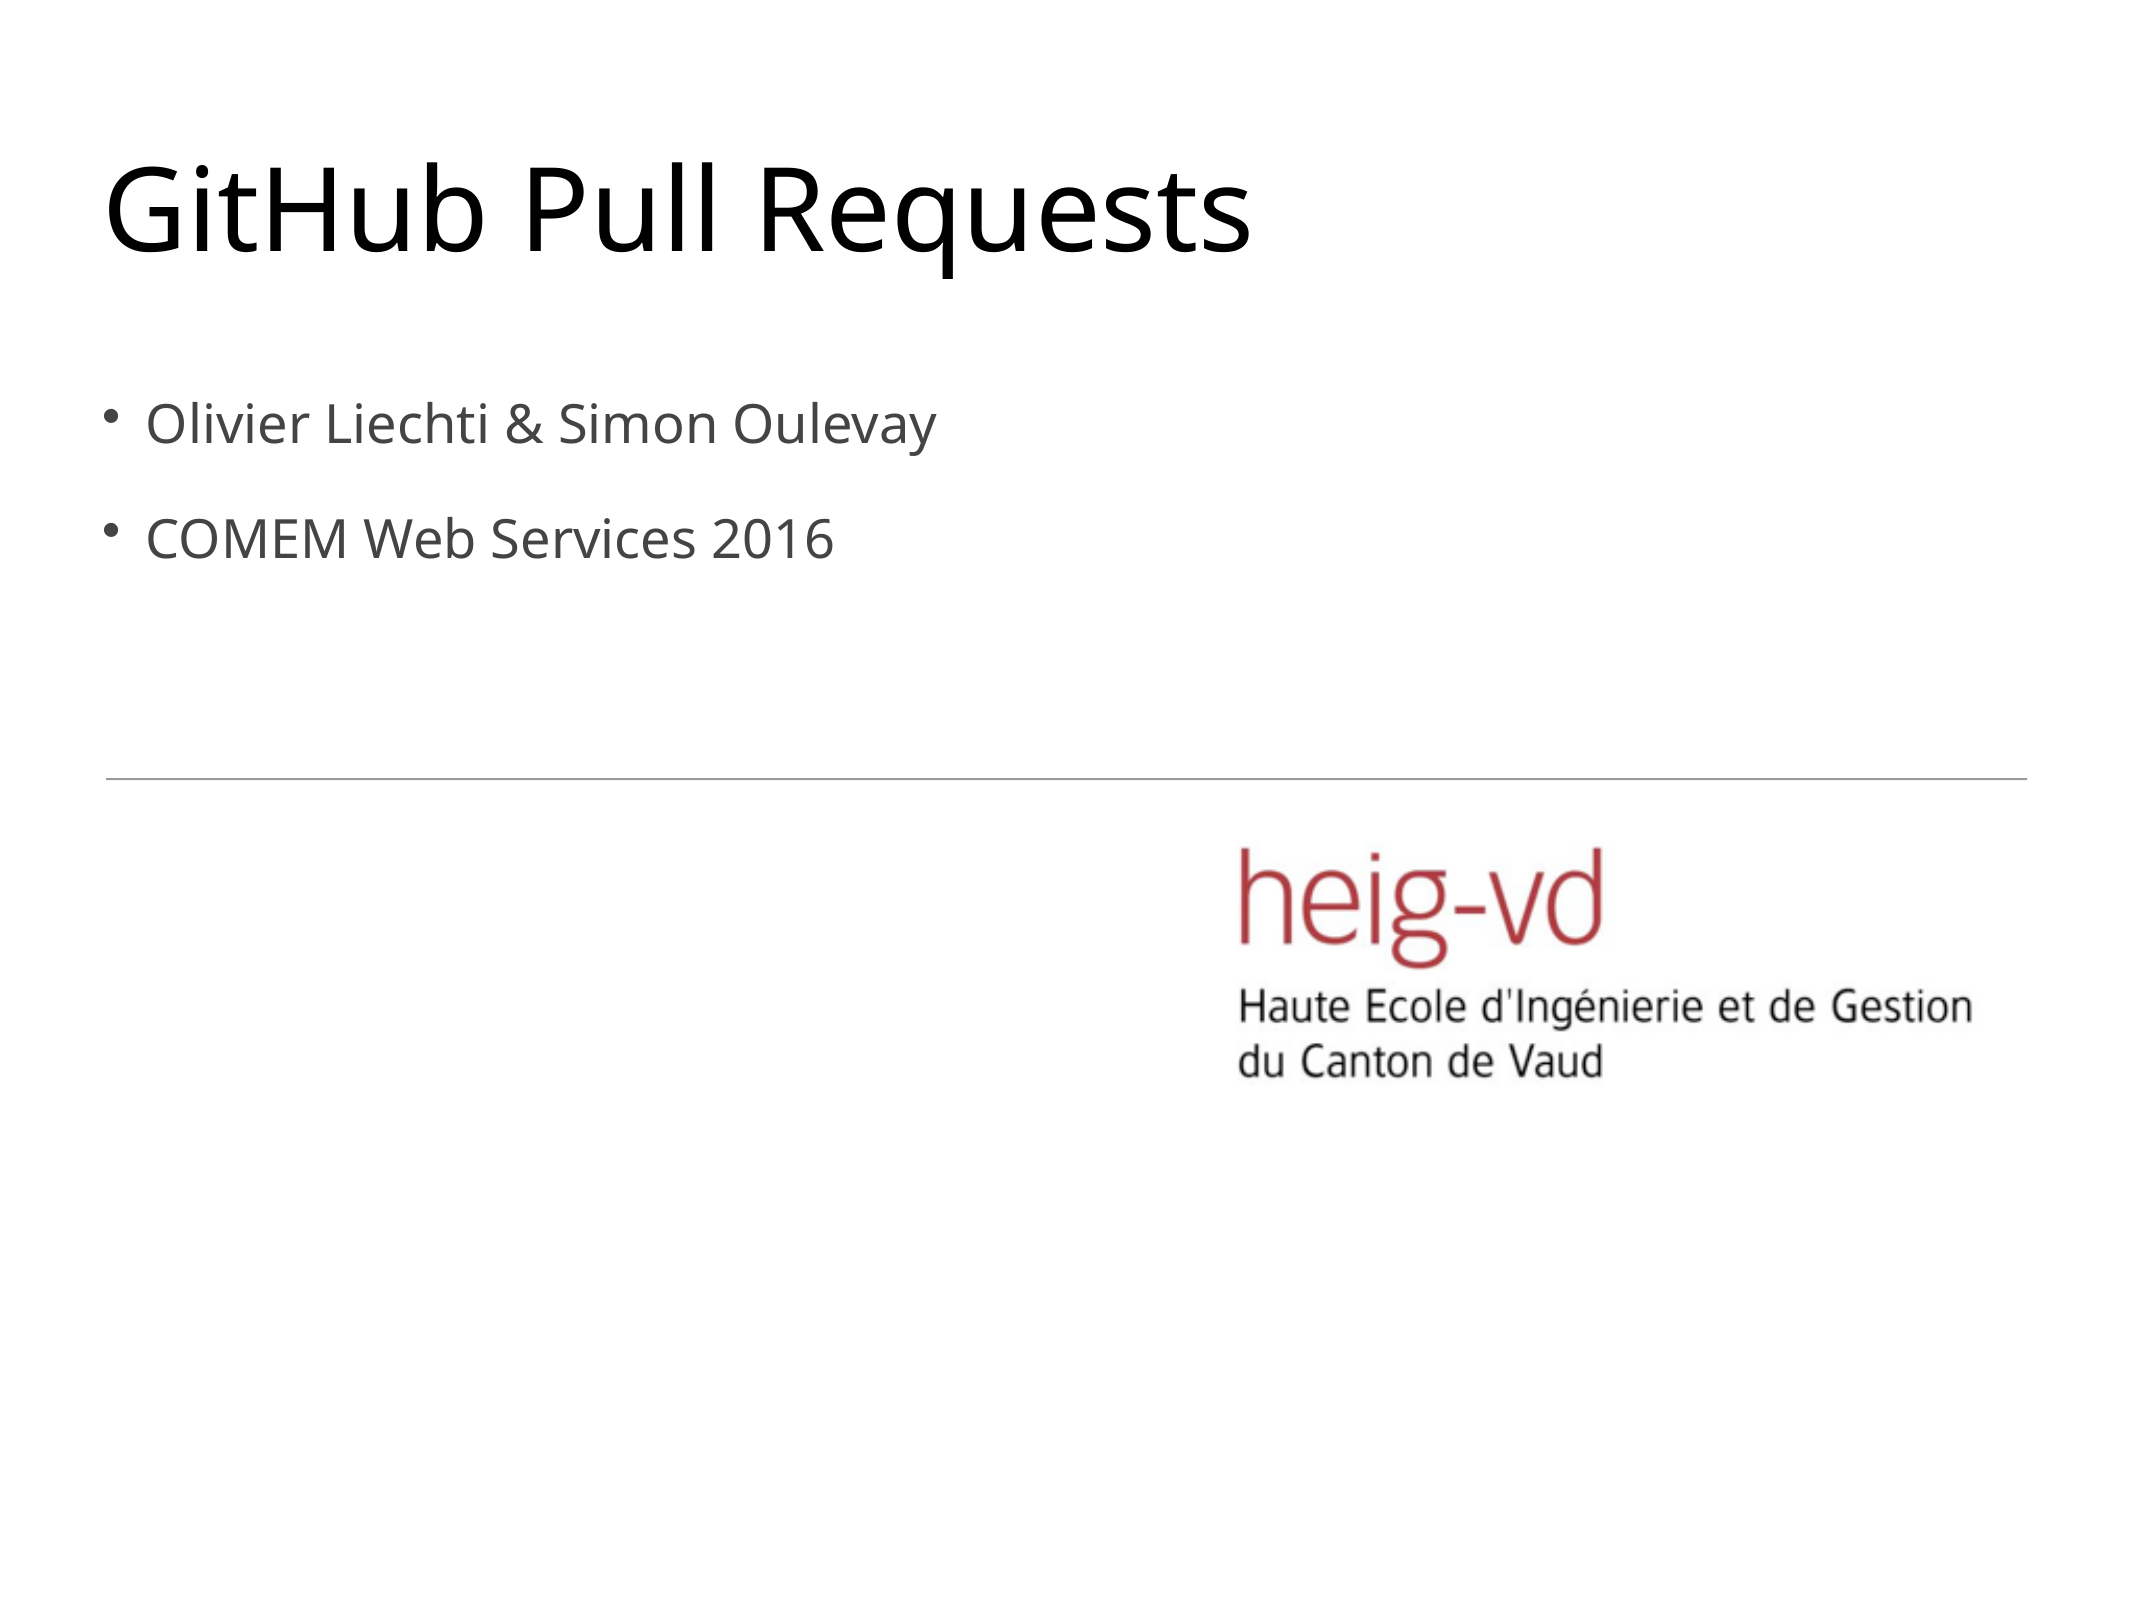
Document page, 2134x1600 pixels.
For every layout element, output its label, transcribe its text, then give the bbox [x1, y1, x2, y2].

subtitle Olivier Liechti & Simon Oulevay COMEM Web Services 2016 [93, 381, 2040, 1459]
title GitHub Pull Requests [93, 54, 2040, 284]
